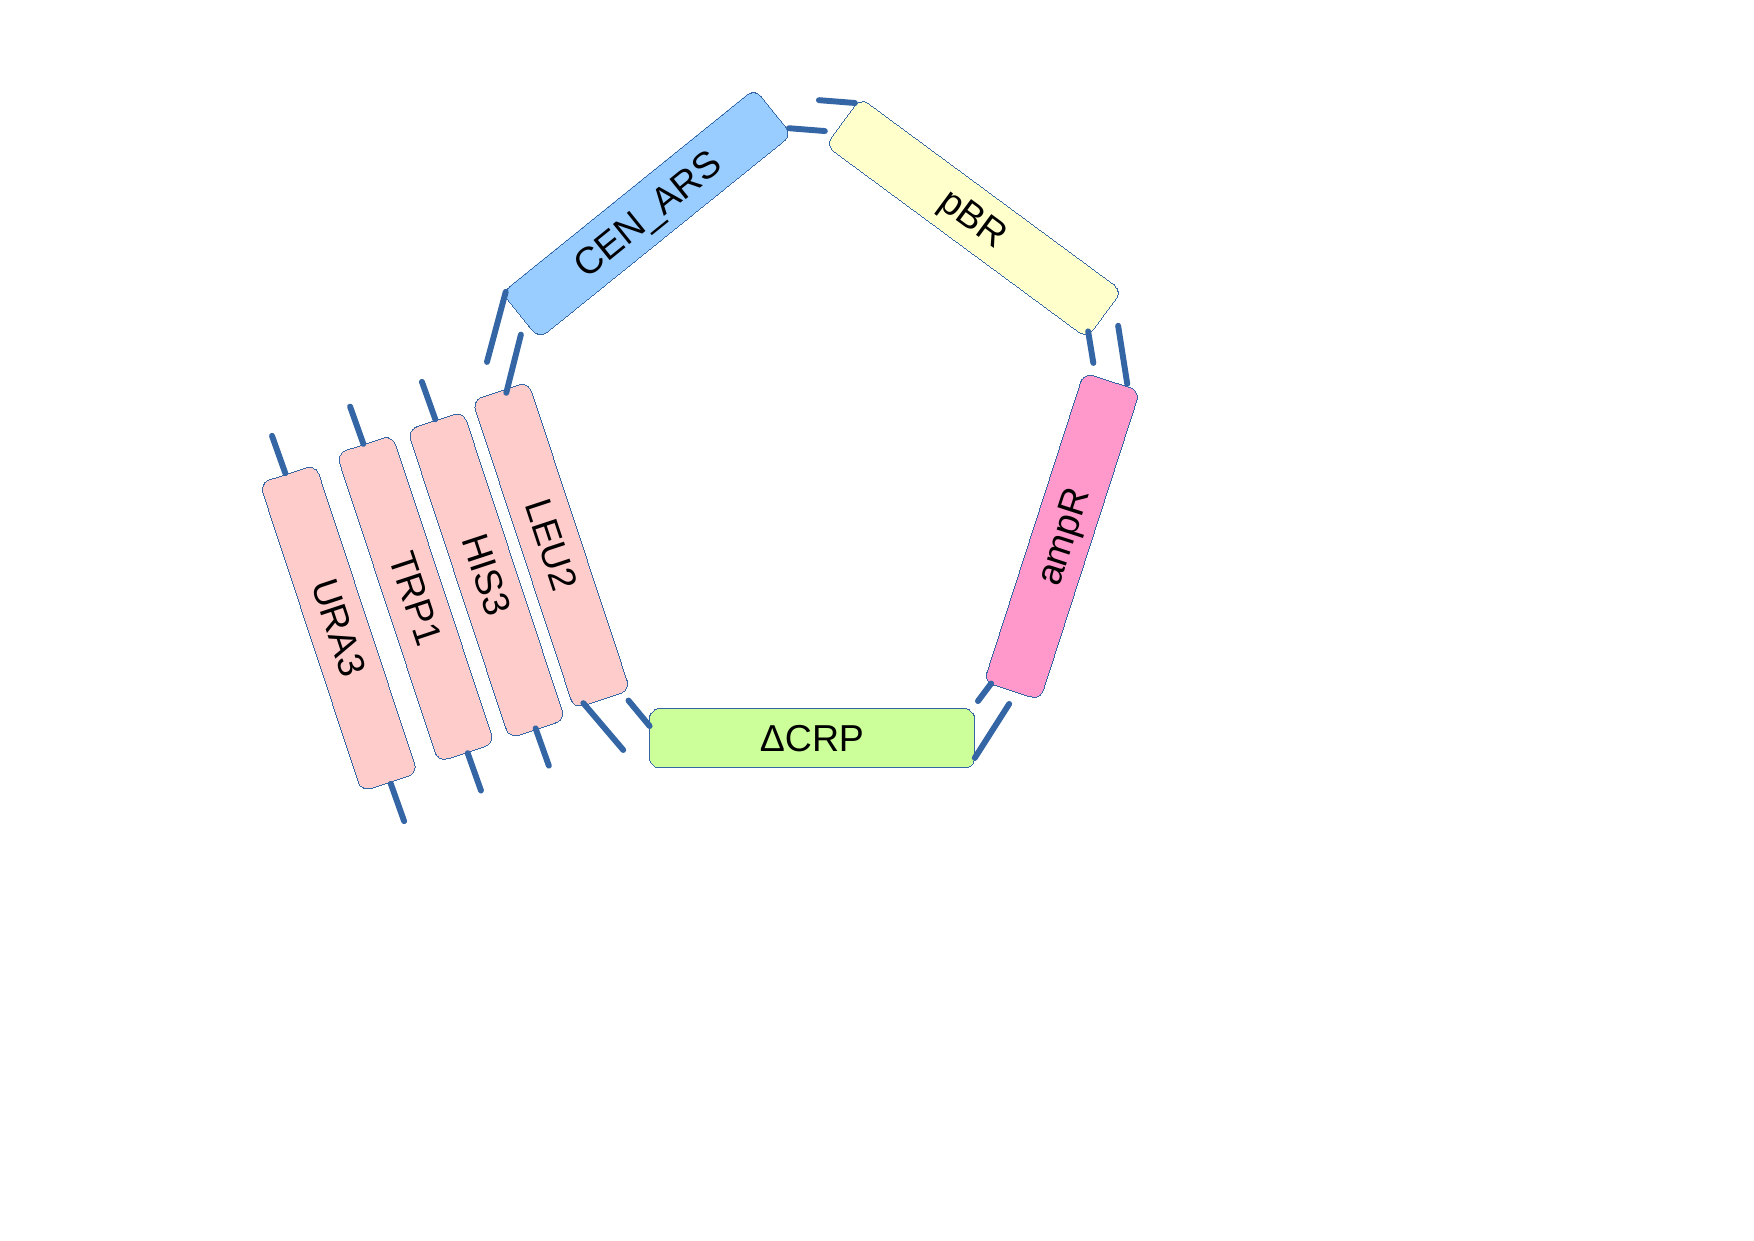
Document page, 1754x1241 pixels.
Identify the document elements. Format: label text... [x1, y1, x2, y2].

text_box CEN_ARS [507, 92, 788, 335]
text_box pBR [829, 101, 1119, 335]
text_box TRP1 [339, 437, 492, 760]
text_box ΔCRP [649, 708, 975, 768]
text_box LEU2 [474, 384, 628, 706]
text_box HIS3 [410, 414, 563, 736]
text_box URA3 [262, 467, 416, 789]
text_box ampR [986, 375, 1138, 698]
